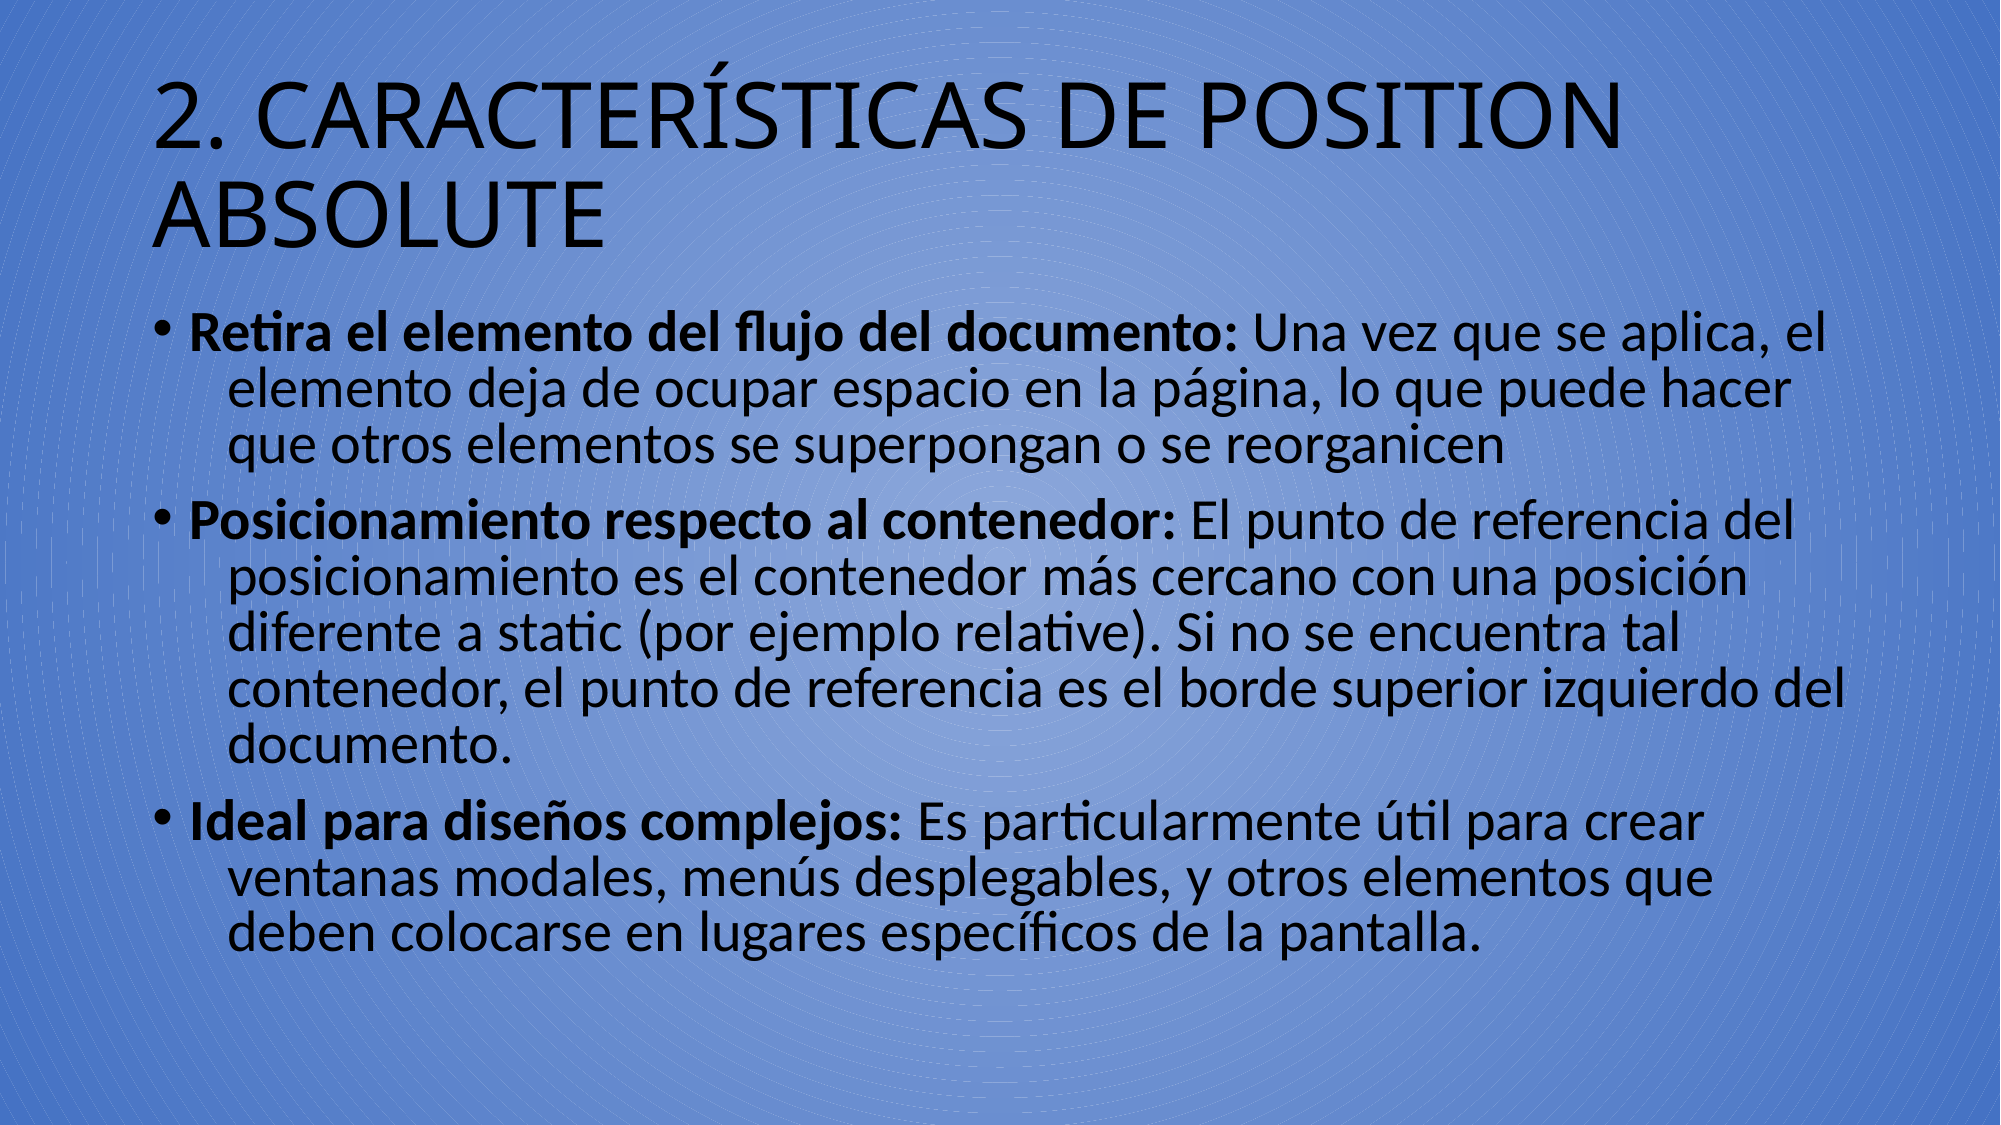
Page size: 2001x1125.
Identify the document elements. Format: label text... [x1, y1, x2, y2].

list Retira el elemento del flujo del documento: Una vez que se aplica, el elemento deja de ocupar espacio en la página, lo que puede hacer que otros elementos se superpongan o se reorganicen Posicionamiento respecto al contenedor: El punto de referencia del posicionamiento es el contenedor más cercano con una posición diferente a static (por ejemplo relative). Si no se encuentra tal contenedor, el punto de referencia es el borde superior izquierdo del documento. Ideal para diseños complejos: Es particularmente útil para crear ventanas modales, menús desplegables, y otros elementos que deben colocarse en lugares específicos de la pantalla. [137, 299, 1863, 1014]
title 2. CARACTERÍSTICAS DE POSITION ABSOLUTE [137, 59, 1863, 278]
